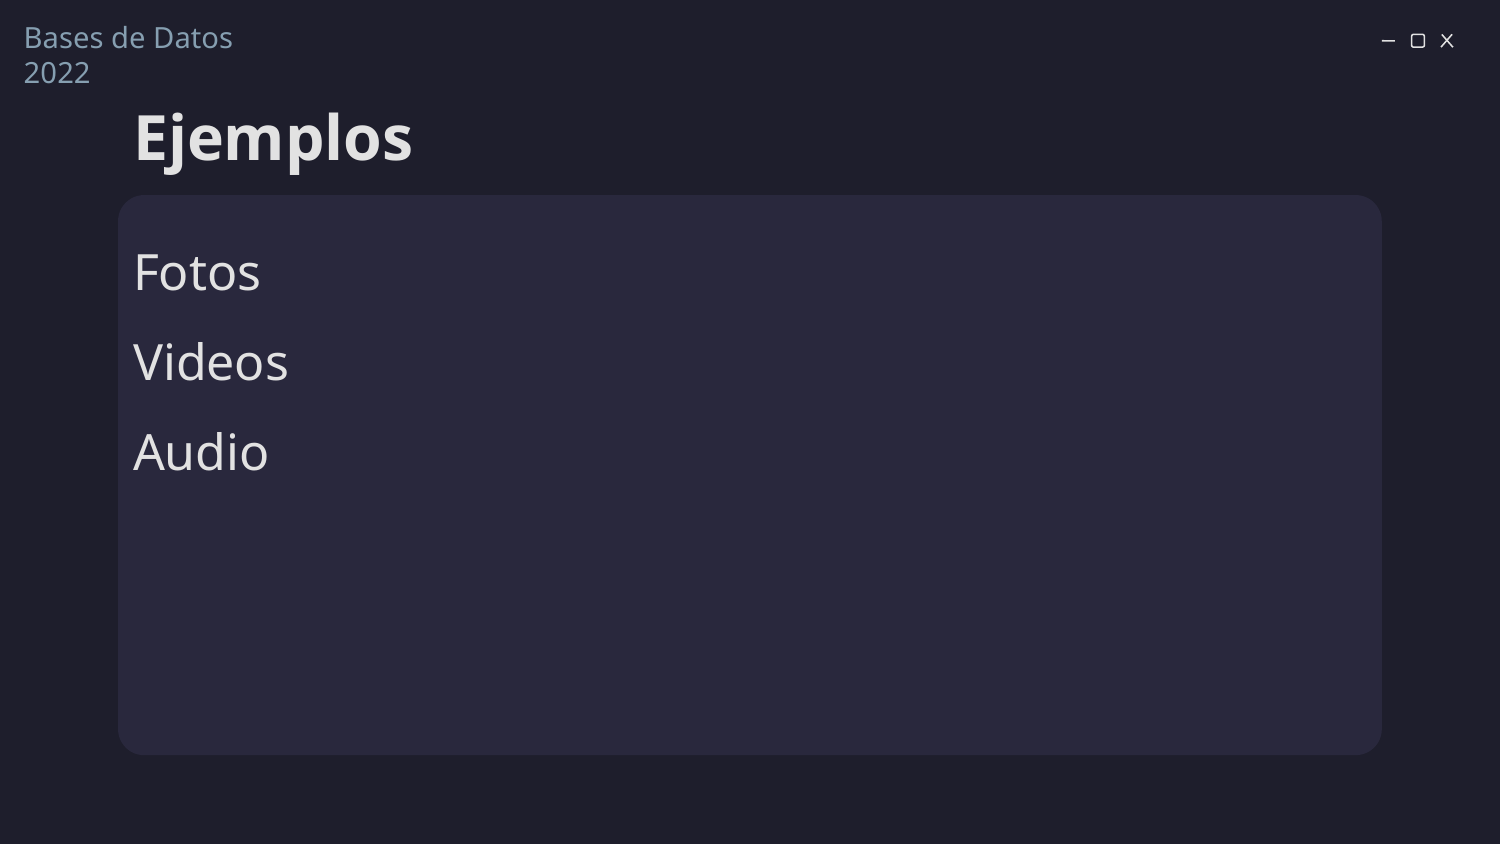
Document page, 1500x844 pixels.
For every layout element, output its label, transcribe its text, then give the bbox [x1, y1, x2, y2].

title Ejemplos [118, 88, 1382, 183]
list Fotos Videos Audio [118, 195, 1382, 750]
